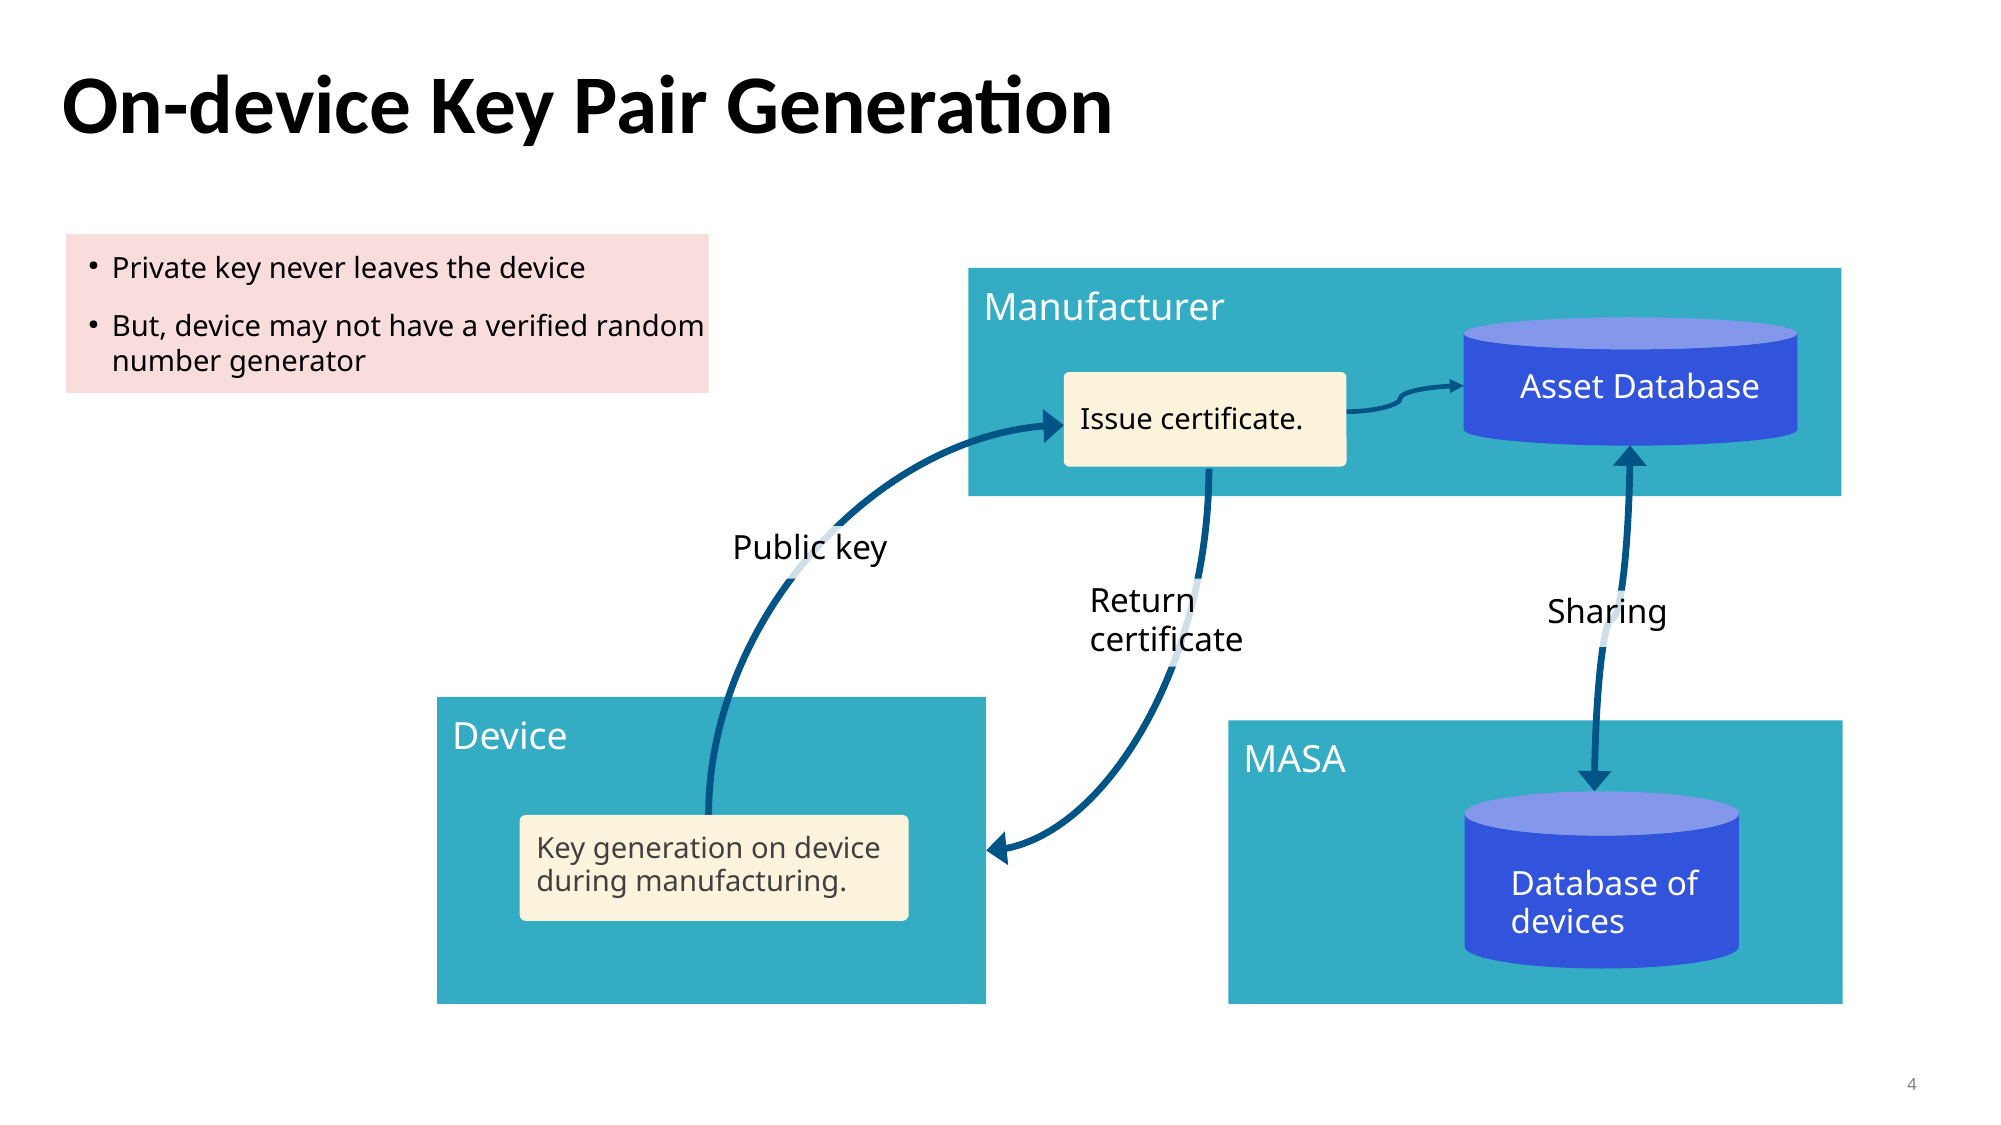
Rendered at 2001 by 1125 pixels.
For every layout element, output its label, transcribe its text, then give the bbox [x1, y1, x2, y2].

text_box [1463, 334, 1798, 446]
text_box Issue certificate. [1063, 372, 1347, 467]
text_box Return certificate [1089, 578, 1329, 667]
text_box Public key [732, 526, 913, 579]
text_box MASA [1228, 720, 1843, 1004]
text_box Private key never leaves the device But, device may not have a verified random number generator [65, 234, 709, 393]
text_box Database of devices [1488, 850, 1730, 957]
text_box Manufacturer [968, 267, 1842, 497]
text_box Manufacturer [968, 387, 1628, 497]
text_box Sharing [1547, 590, 1689, 647]
text_box Key generation on device during manufacturing. [519, 814, 909, 921]
text_box Device [437, 696, 987, 1004]
text_box [1464, 815, 1739, 969]
text_box Asset Database [1497, 353, 1765, 422]
title On-device Key Pair Generation [62, 37, 1938, 188]
